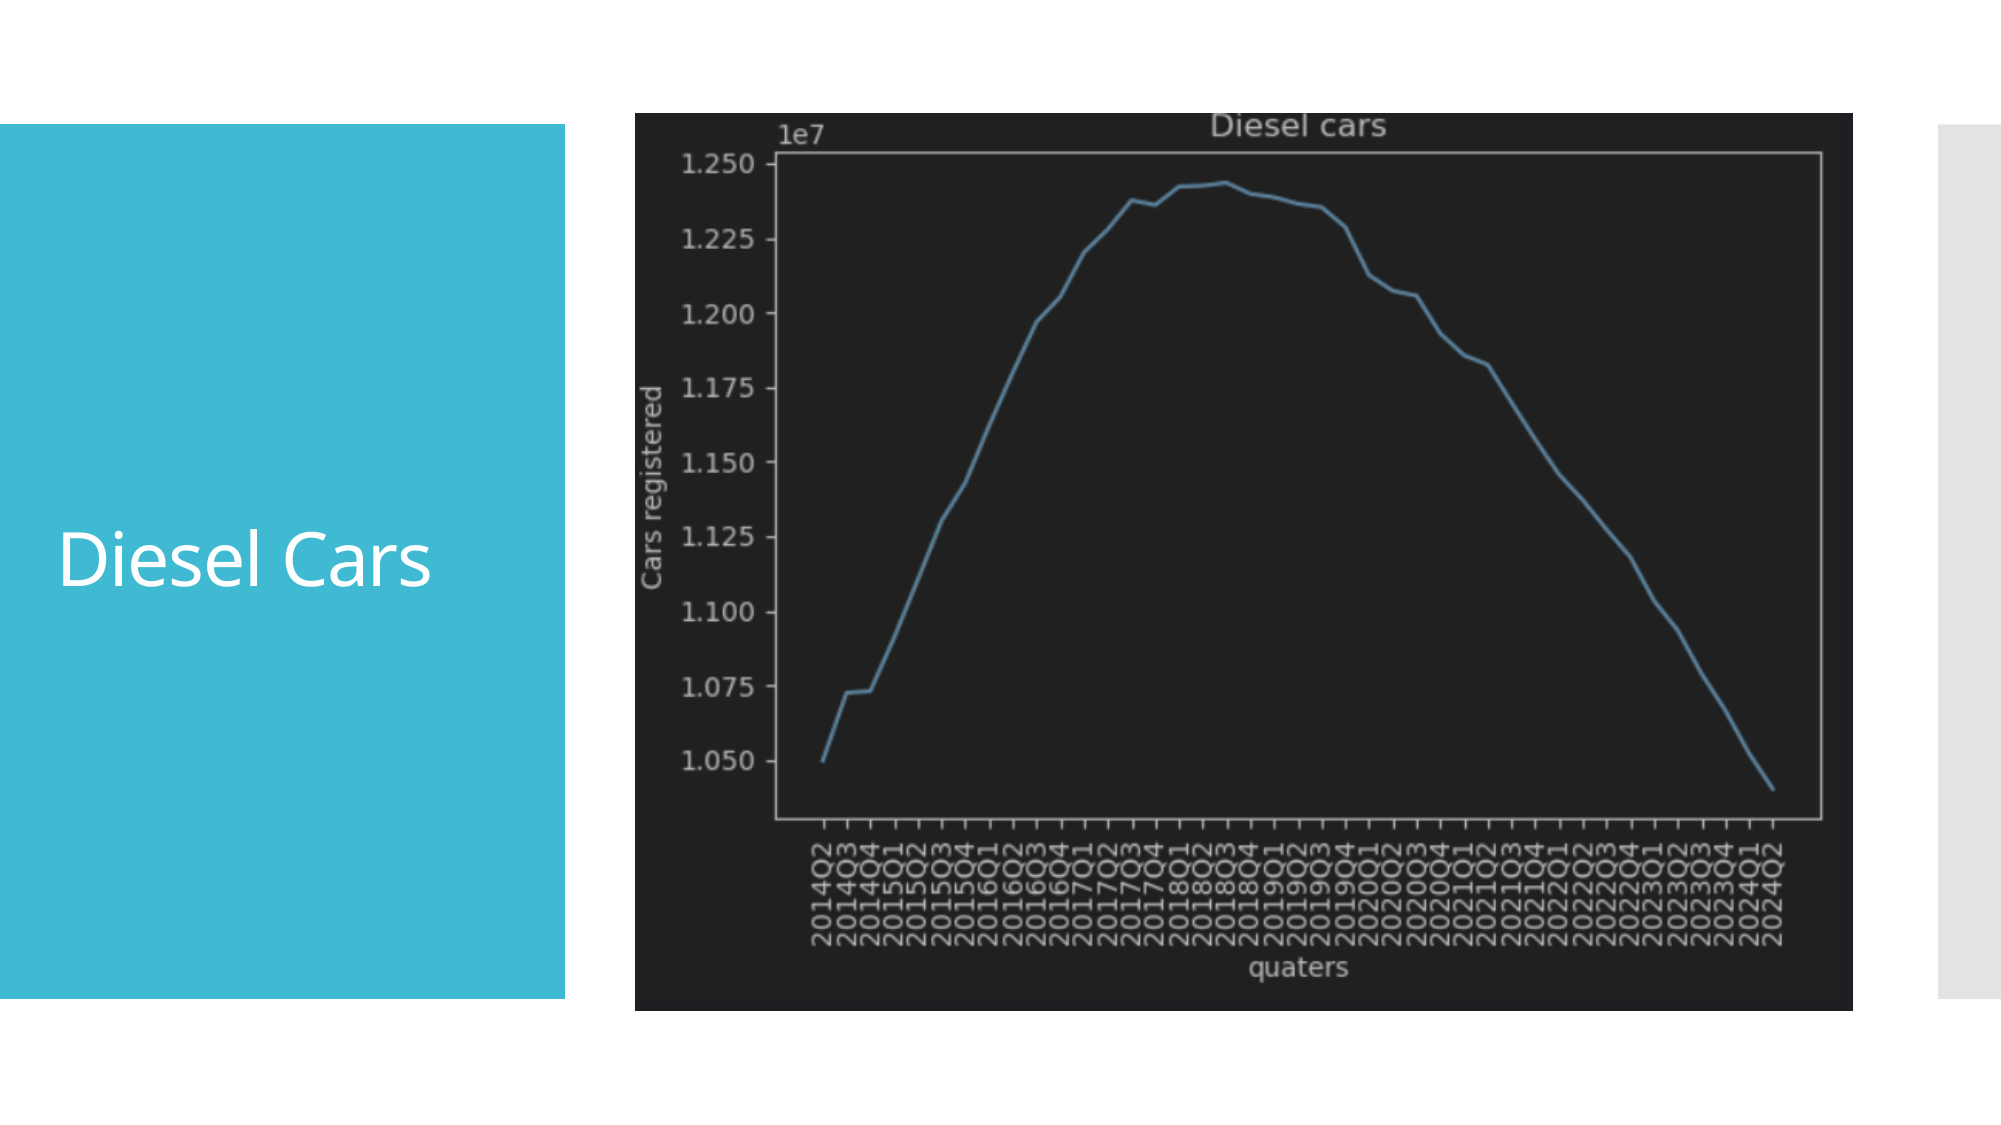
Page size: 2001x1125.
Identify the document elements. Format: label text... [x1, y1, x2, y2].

picture [635, 113, 1853, 1011]
title Diesel Cars [41, 184, 526, 940]
